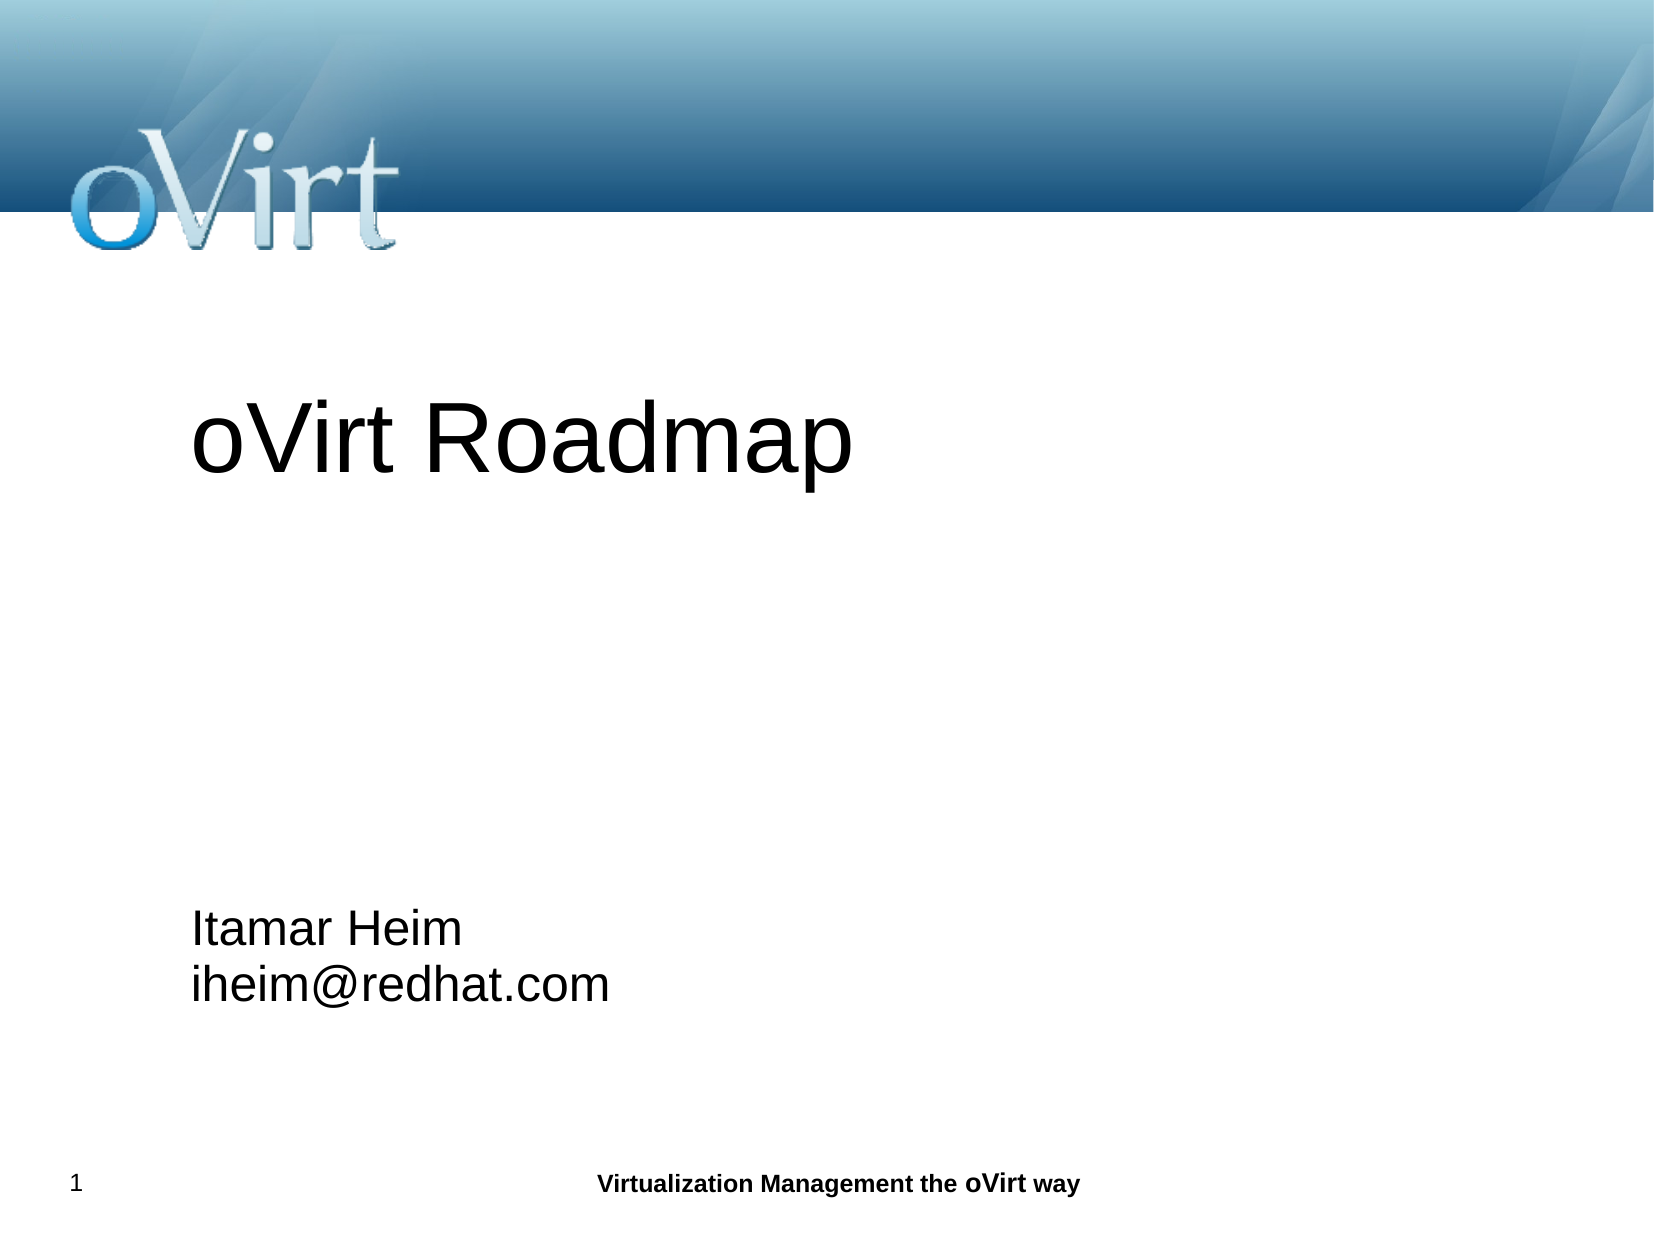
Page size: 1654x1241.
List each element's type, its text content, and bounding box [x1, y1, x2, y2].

picture [0, 0, 1654, 250]
text_box Itamar Heim iheim@redhat.com [176, 669, 1549, 1019]
text_box oVirt Roadmap [175, 374, 1549, 510]
